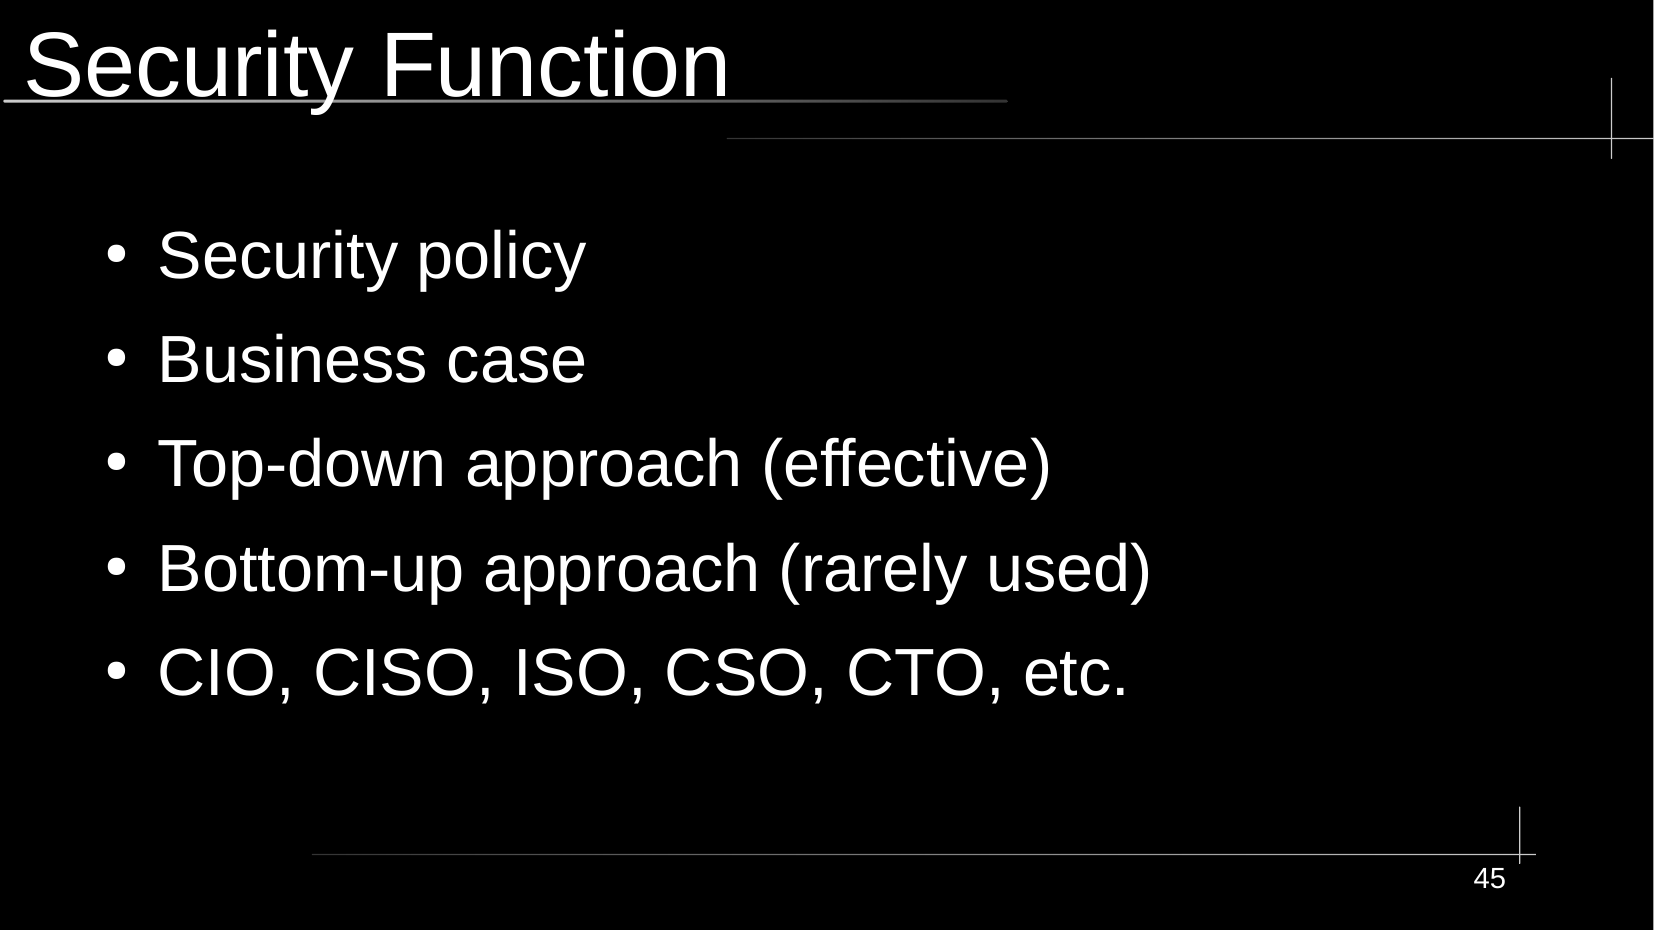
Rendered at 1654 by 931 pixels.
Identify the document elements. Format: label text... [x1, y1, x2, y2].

list Security policy Business case Top-down approach (effective) Bottom-up approach (rarely used) CIO, CISO, ISO, CSO, CTO, etc. [86, 217, 1576, 901]
title Security Function [23, 11, 1589, 119]
